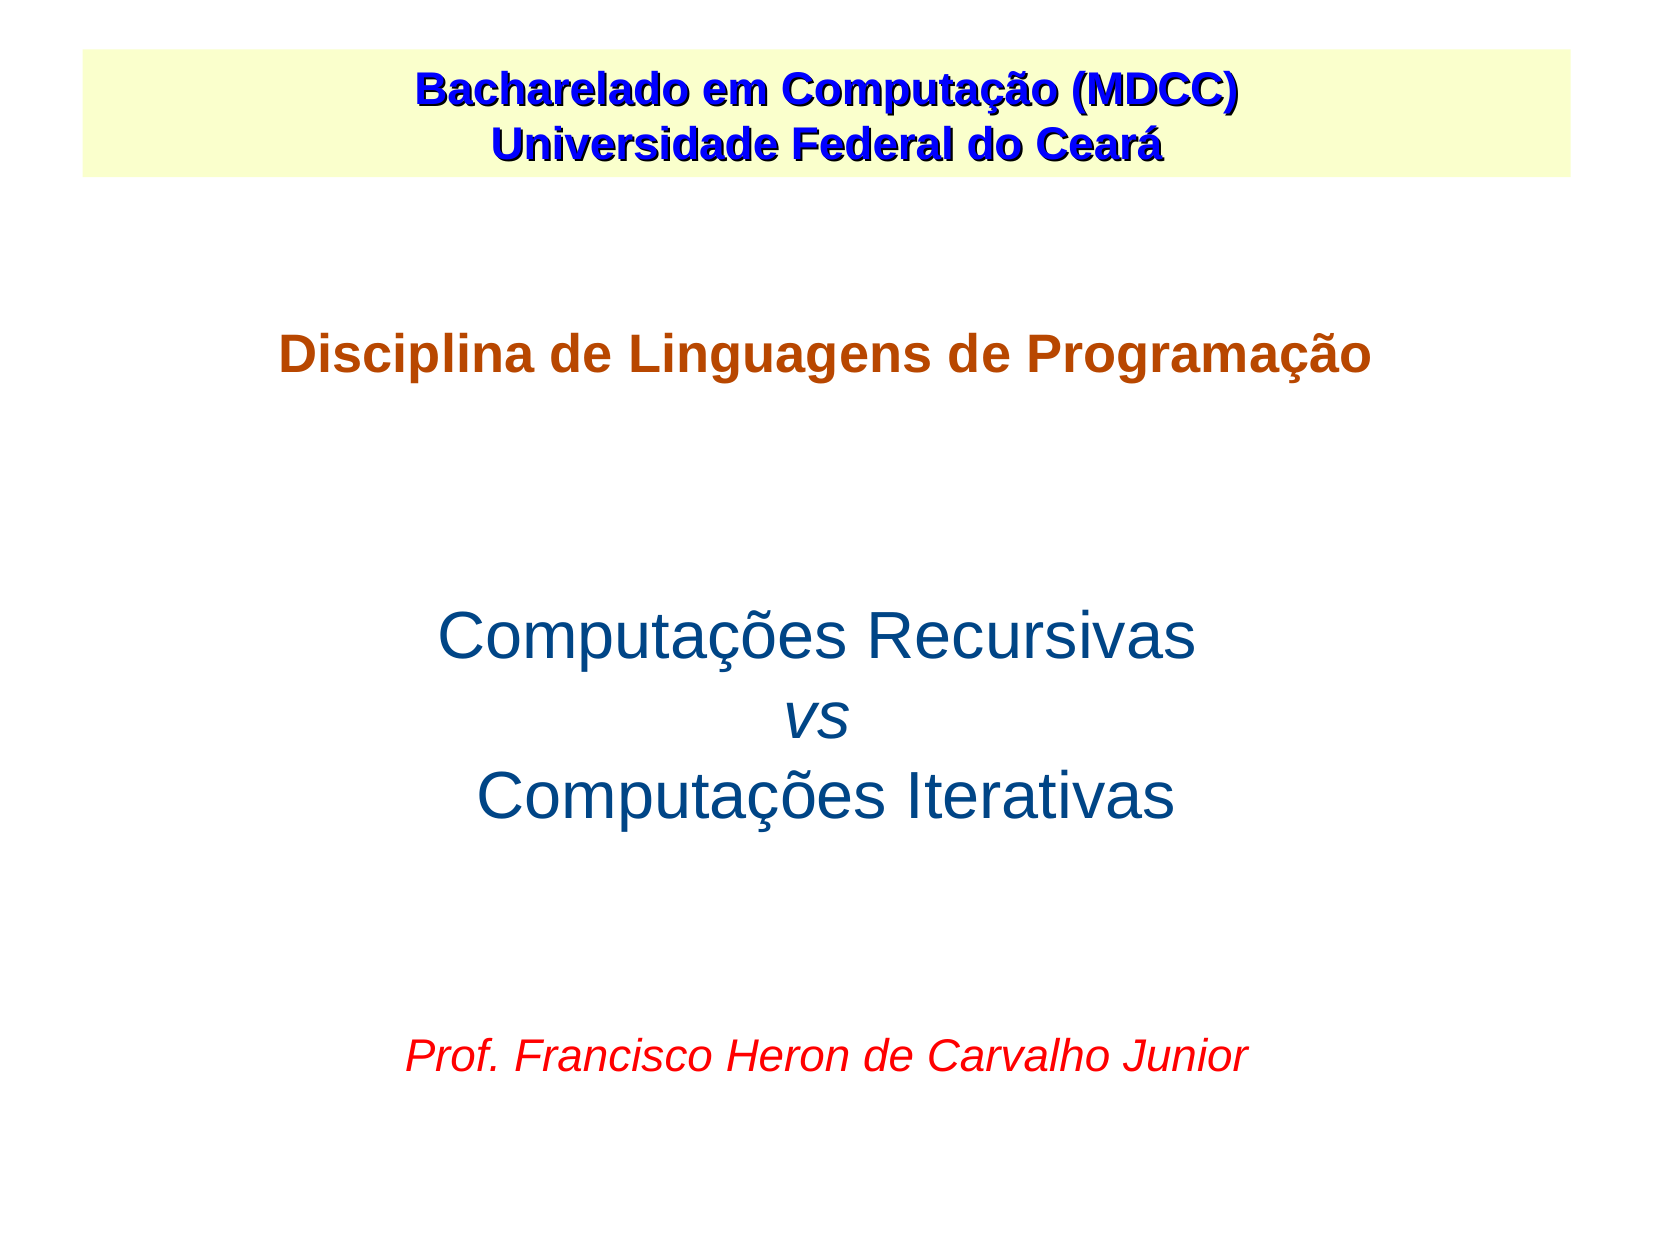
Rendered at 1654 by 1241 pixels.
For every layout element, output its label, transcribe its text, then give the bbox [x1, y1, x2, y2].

title Bacharelado em Computação (MDCC) Universidade Federal do Ceará [82, 49, 1571, 178]
subtitle Disciplina de Linguagens de Programação Computações Recursivas vs Computações Iterativas Prof. Francisco Heron de Carvalho Junior [82, 290, 1571, 1109]
